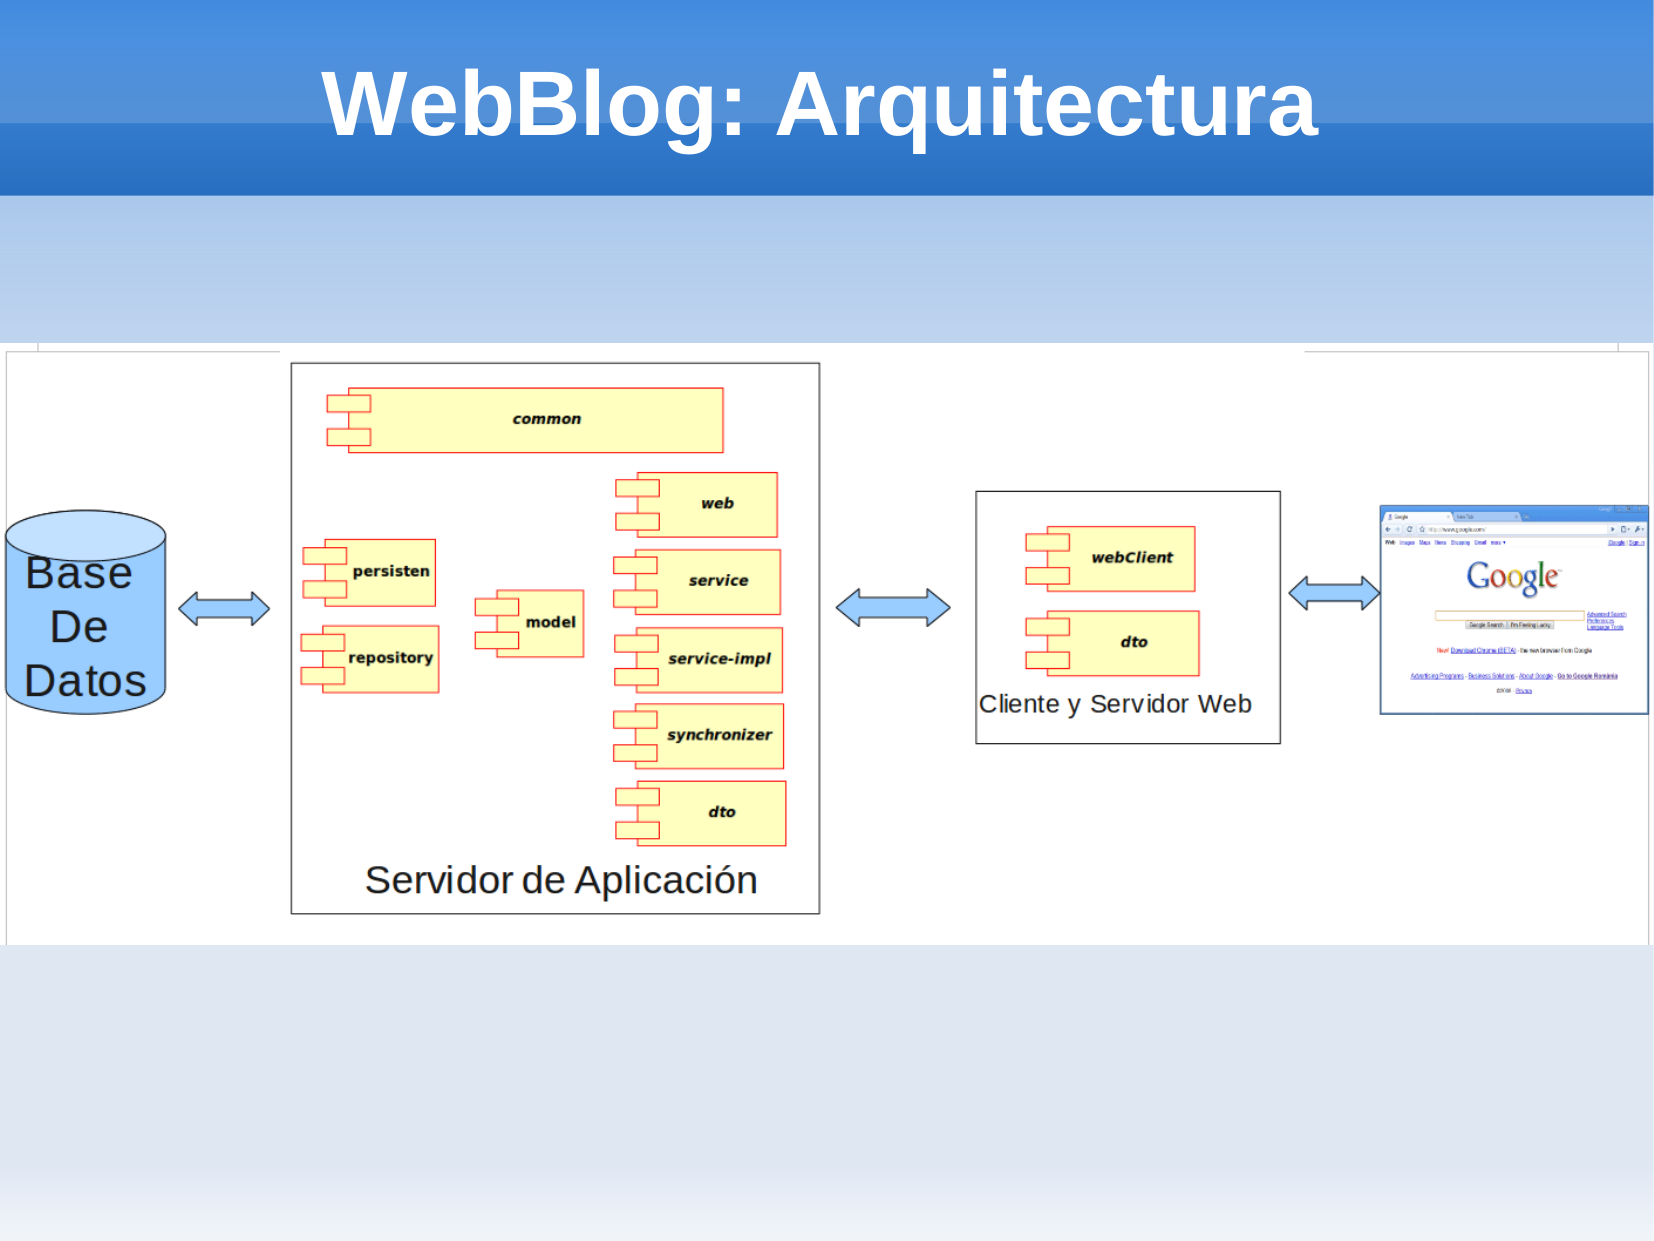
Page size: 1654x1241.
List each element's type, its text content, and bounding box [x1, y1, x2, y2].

title WebBlog: Arquitectura [76, 7, 1565, 200]
picture [0, 0, 1654, 1241]
